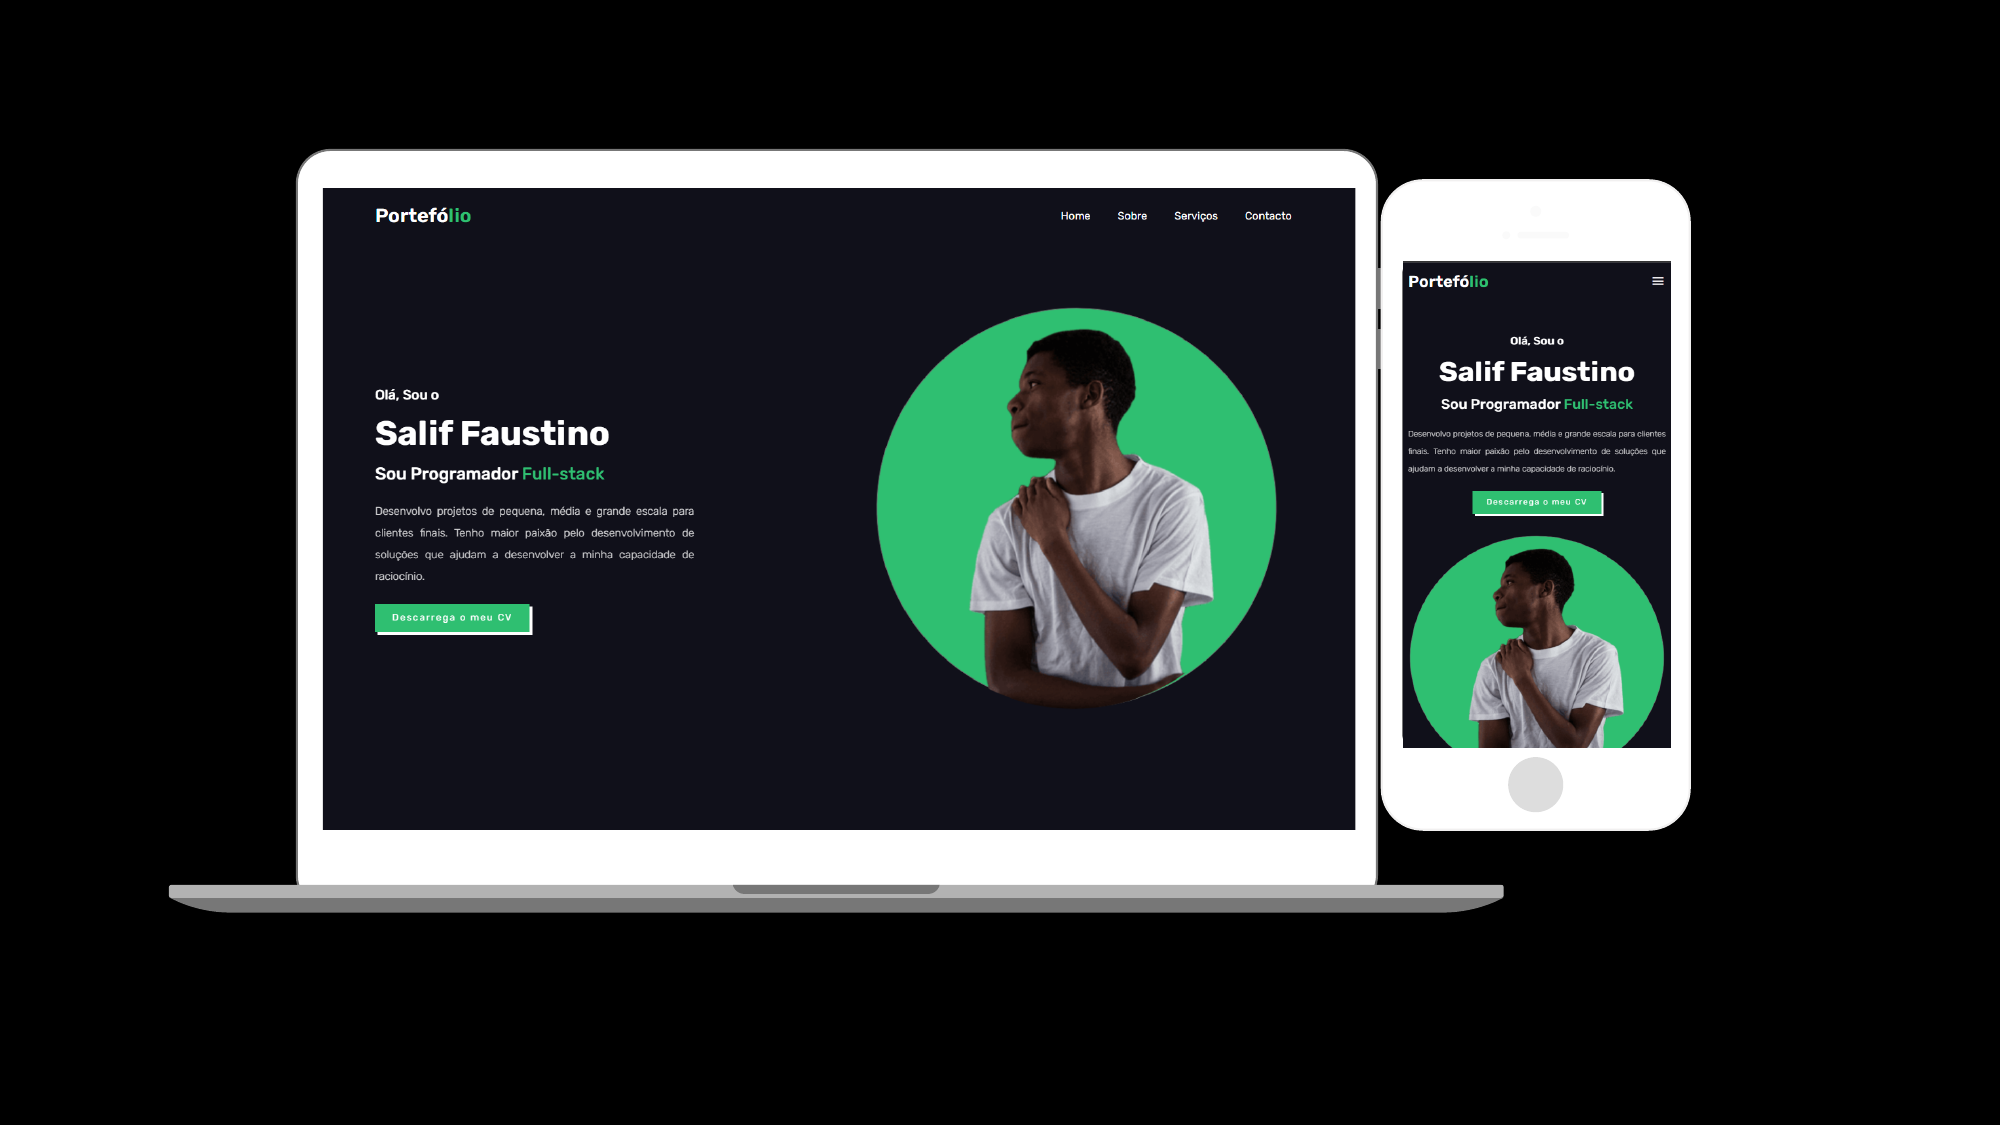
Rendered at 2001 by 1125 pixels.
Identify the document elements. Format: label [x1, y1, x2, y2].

picture [1403, 261, 1671, 748]
text_box [1378, 180, 1690, 830]
picture [322, 188, 1356, 830]
text_box [168, 149, 1504, 913]
